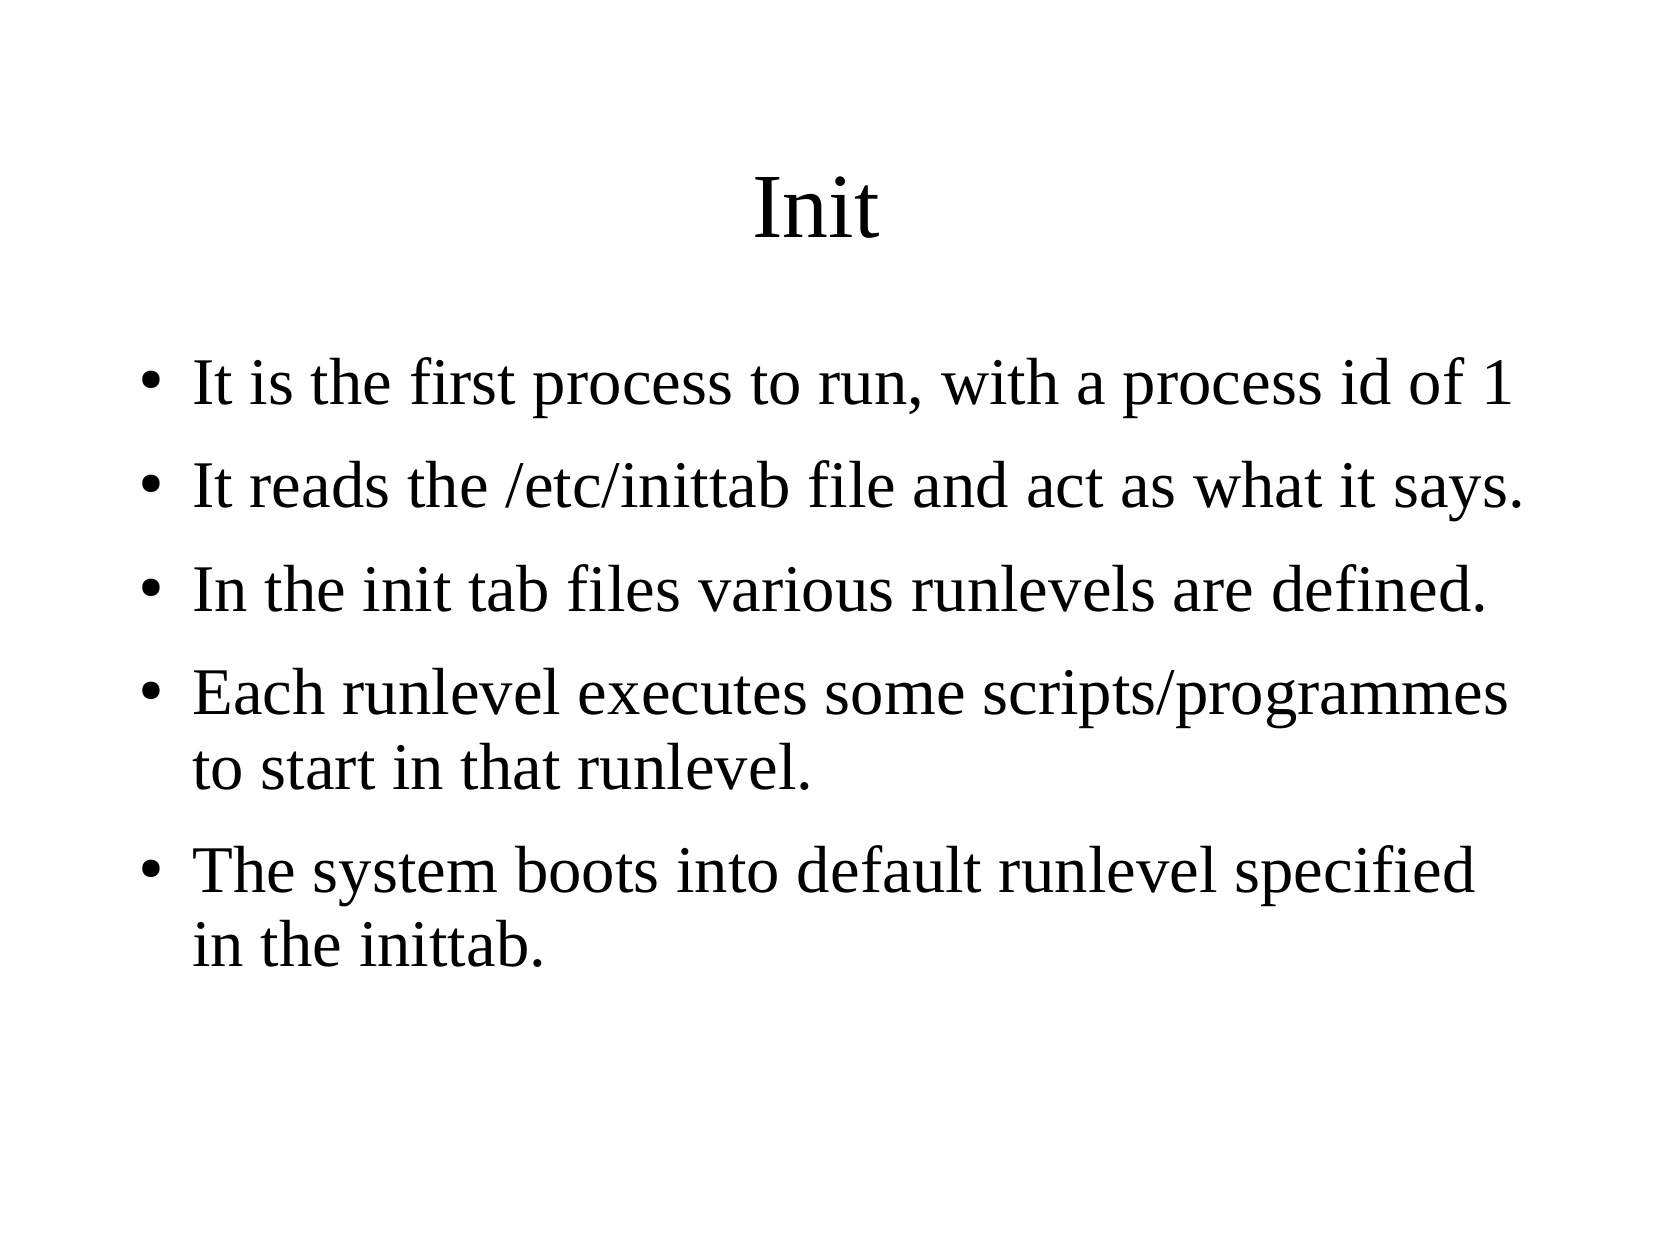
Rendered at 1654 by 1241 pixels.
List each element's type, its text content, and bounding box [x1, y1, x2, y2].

title Init [121, 102, 1534, 311]
list It is the first process to run, with a process id of 1 It reads the /etc/inittab file and act as what it says. In the init tab files various runlevels are defined. Each runlevel executes some scripts/programmes to start in that runlevel. The system boots into default runlevel specified in the inittab. [121, 344, 1534, 1127]
